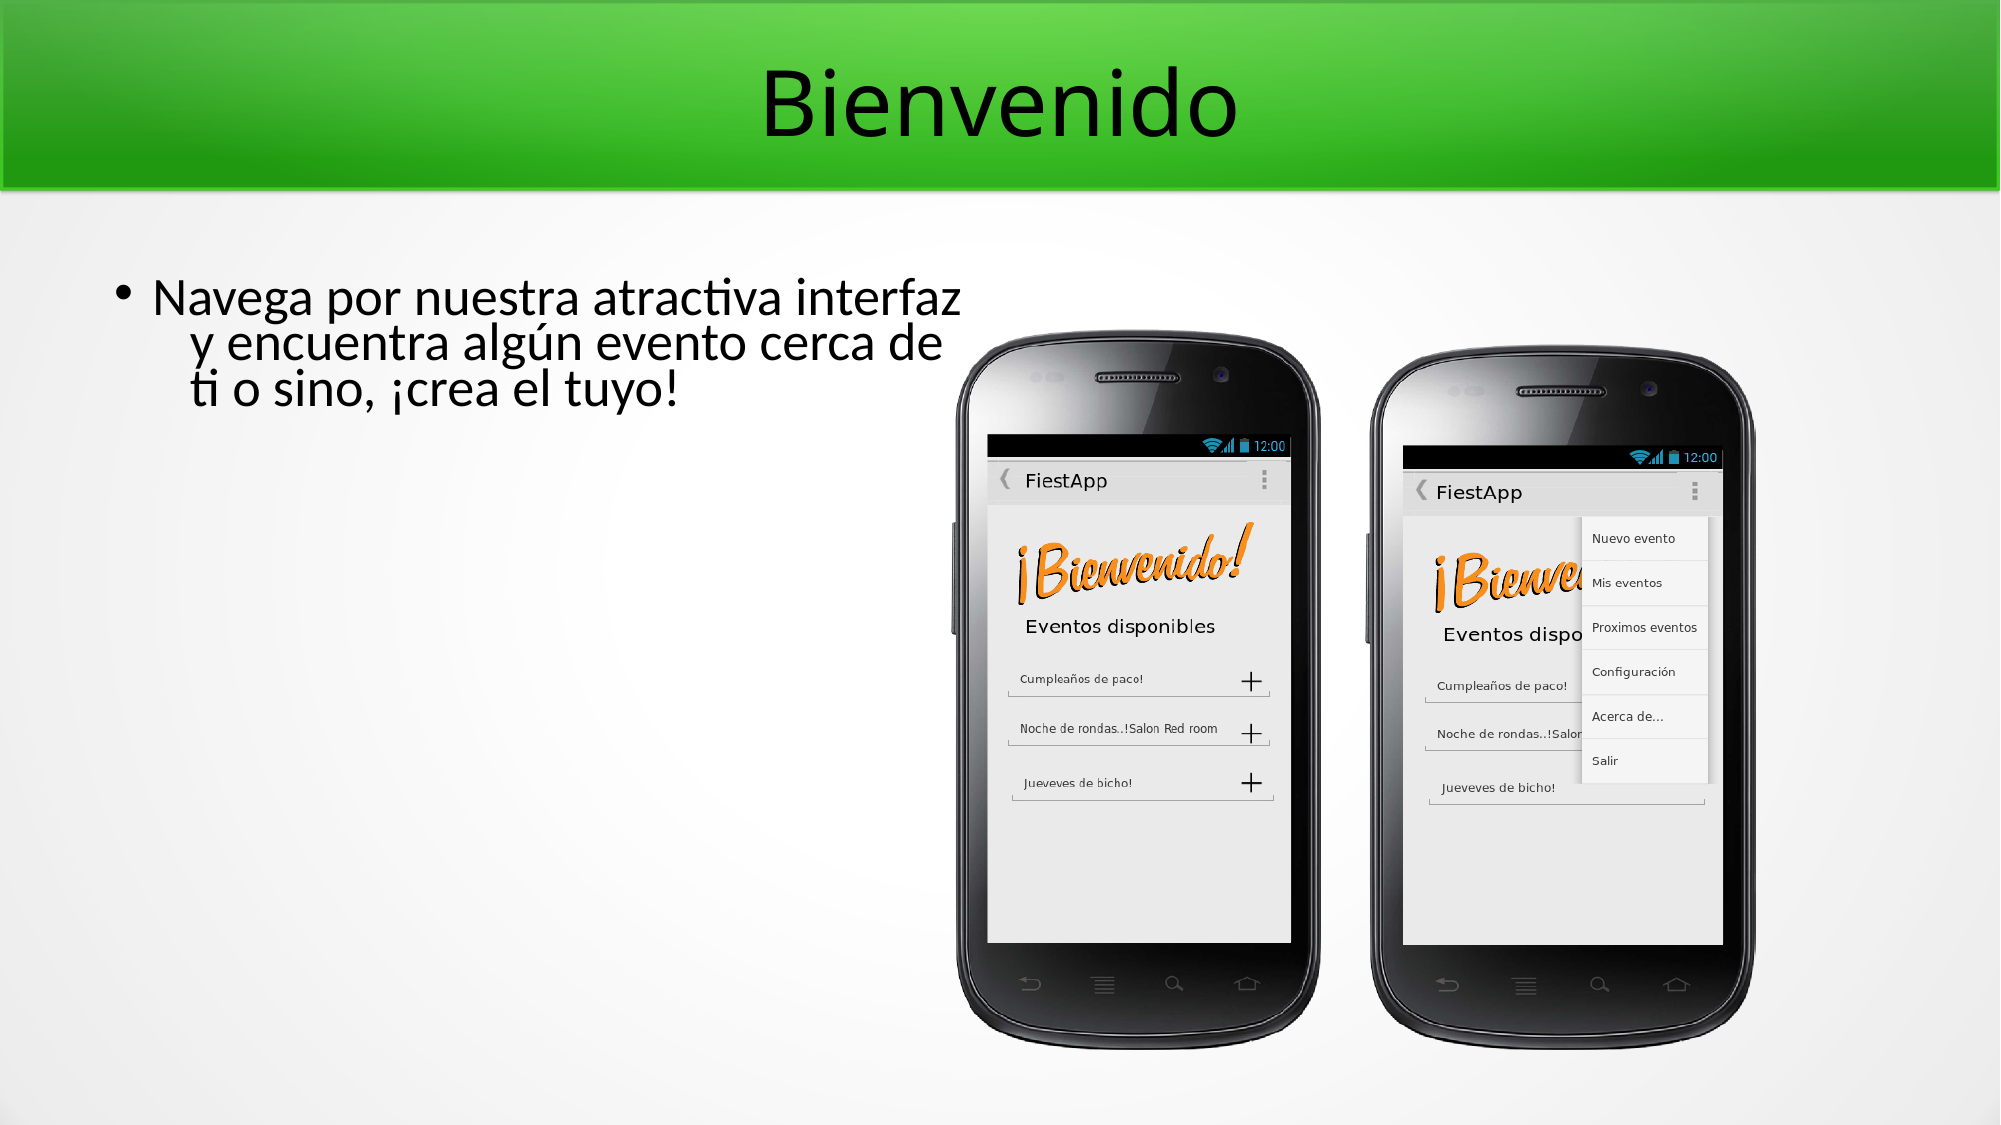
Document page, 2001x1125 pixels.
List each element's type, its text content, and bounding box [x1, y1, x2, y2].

picture [951, 329, 1321, 1051]
picture [1365, 344, 1756, 1051]
title Bienvenido [99, 42, 1900, 172]
list Navega por nuestra atractiva interfaz y encuentra algún evento cerca de ti o sino, ¡crea el tuyo! [99, 271, 979, 583]
